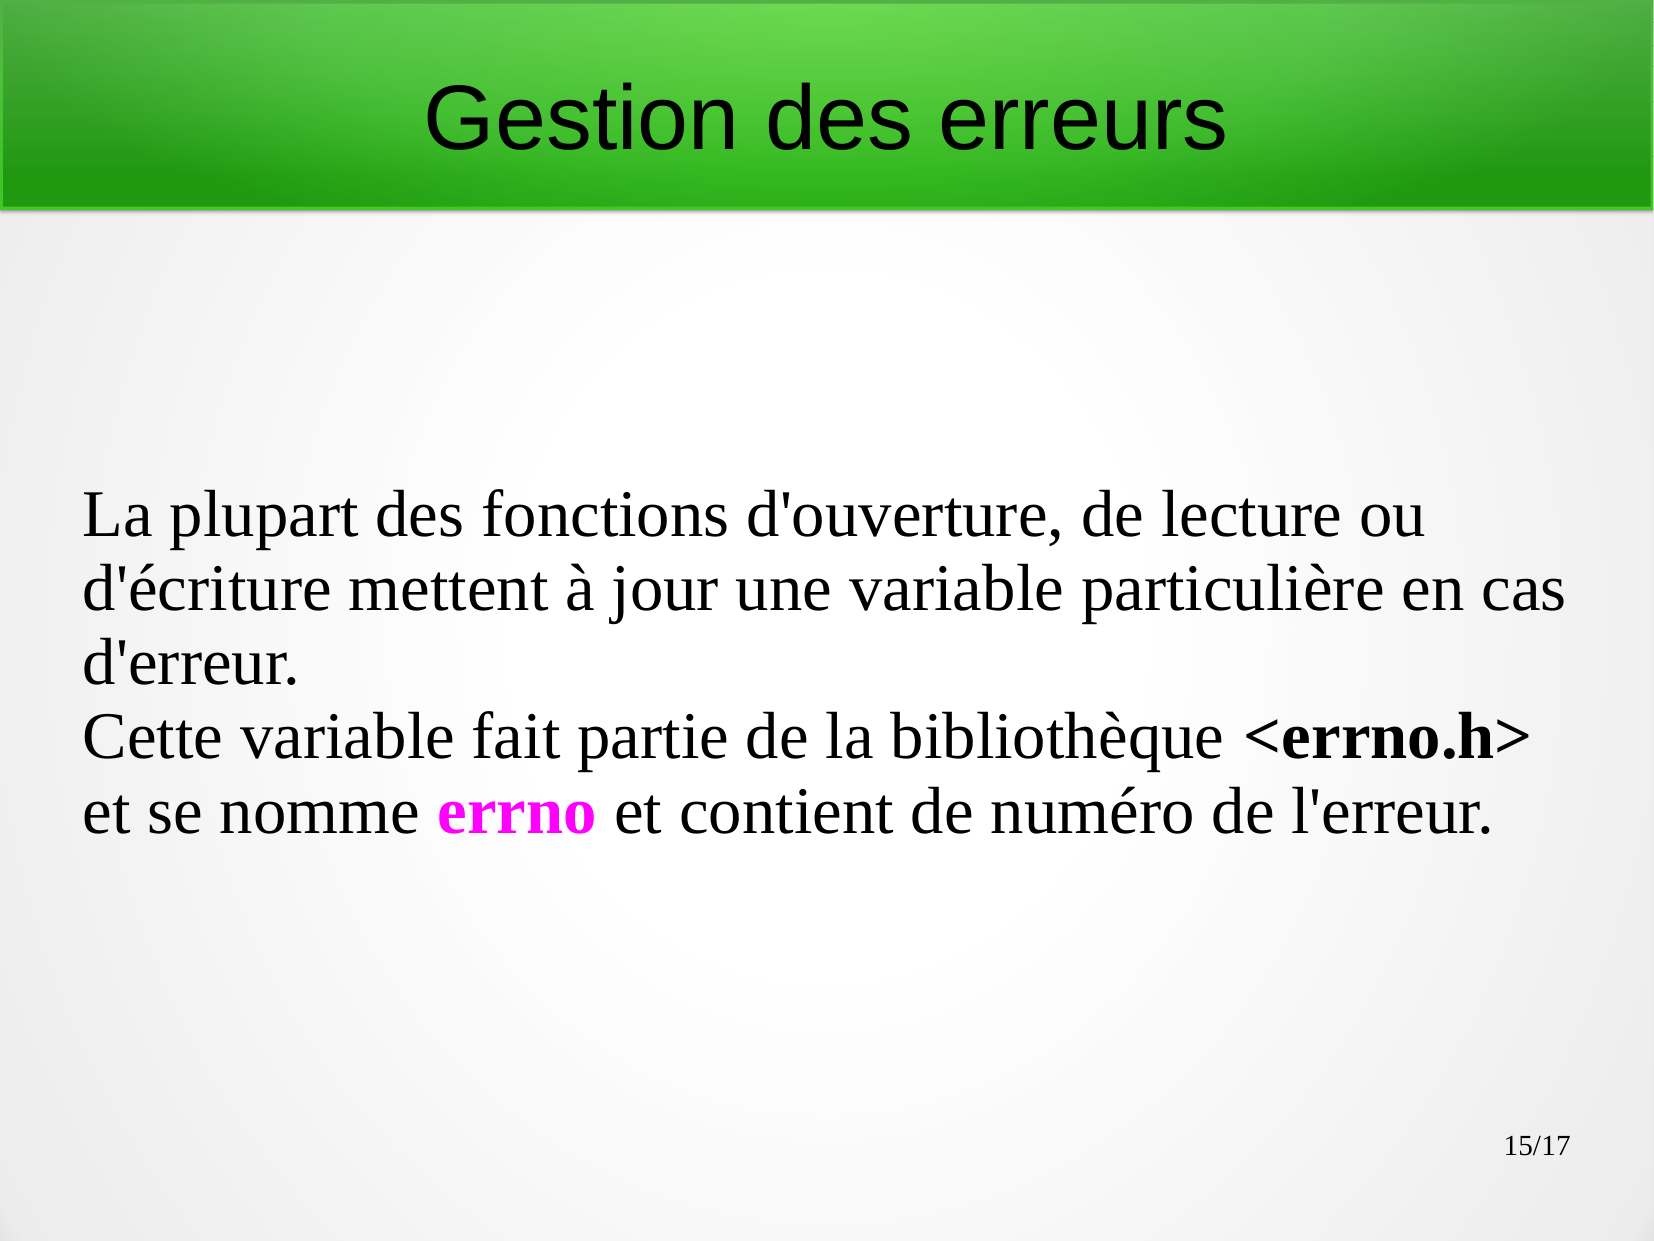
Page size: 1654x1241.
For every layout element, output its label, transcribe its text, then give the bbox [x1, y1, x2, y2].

subtitle La plupart des fonctions d'ouverture, de lecture ou d'écriture mettent à jour une variable particulière en cas d'erreur. Cette variable fait partie de la bibliothèque <errno.h> et se nomme errno et contient de numéro de l'erreur. [82, 297, 1571, 1102]
title Gestion des erreurs [82, 47, 1571, 189]
